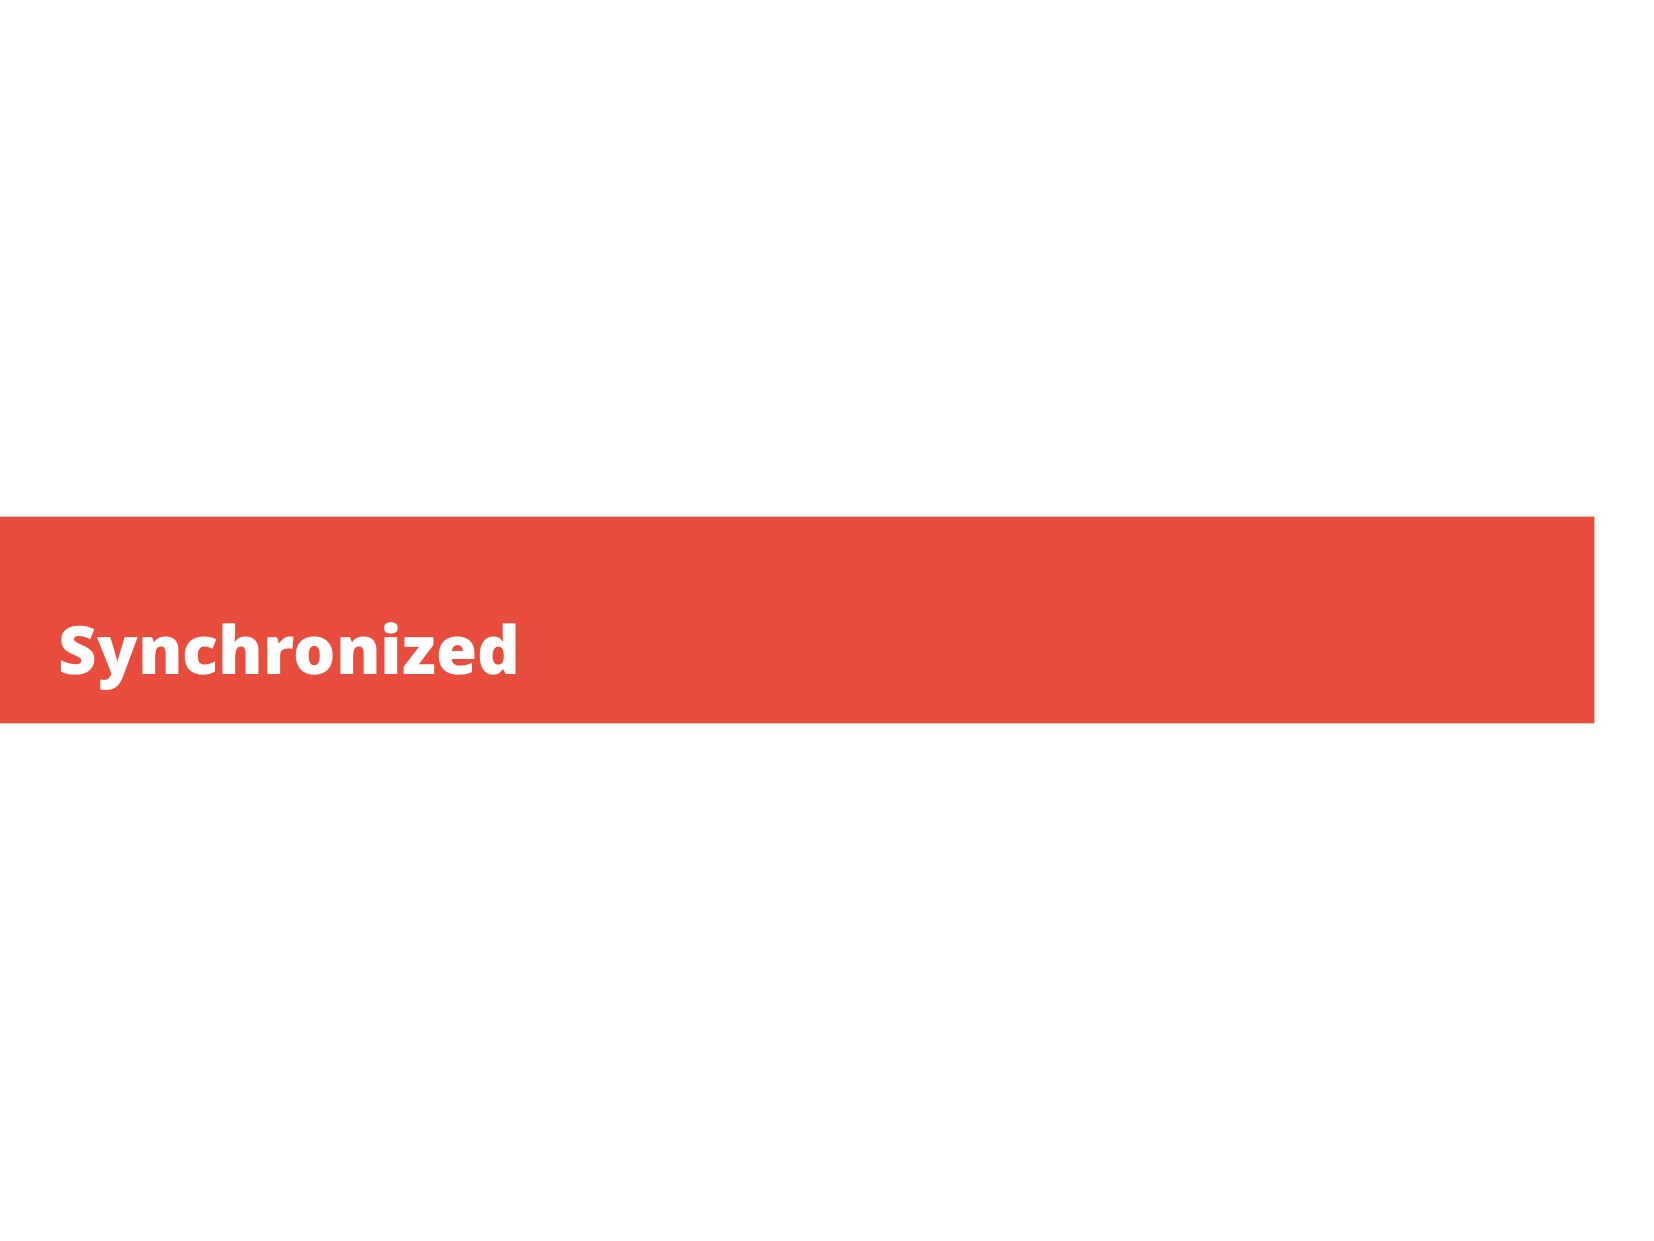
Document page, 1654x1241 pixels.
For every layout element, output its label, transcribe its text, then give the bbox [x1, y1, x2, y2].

title Synchronized [59, 546, 1595, 694]
